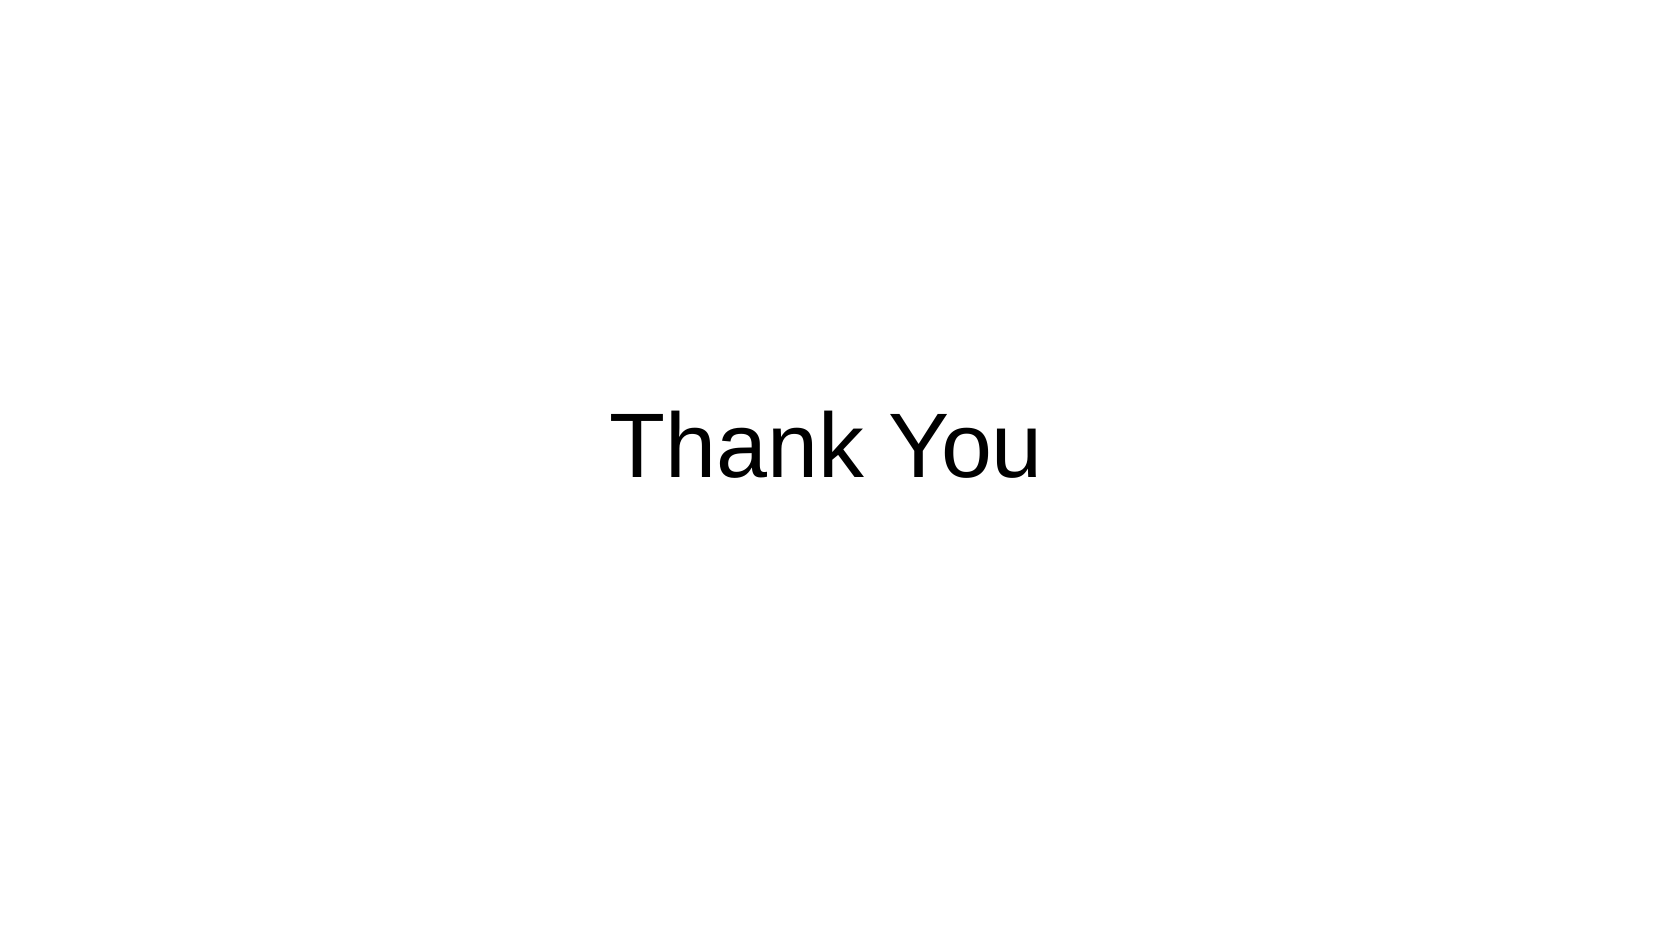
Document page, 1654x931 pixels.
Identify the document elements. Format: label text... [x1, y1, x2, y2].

title Thank You [82, 367, 1571, 524]
